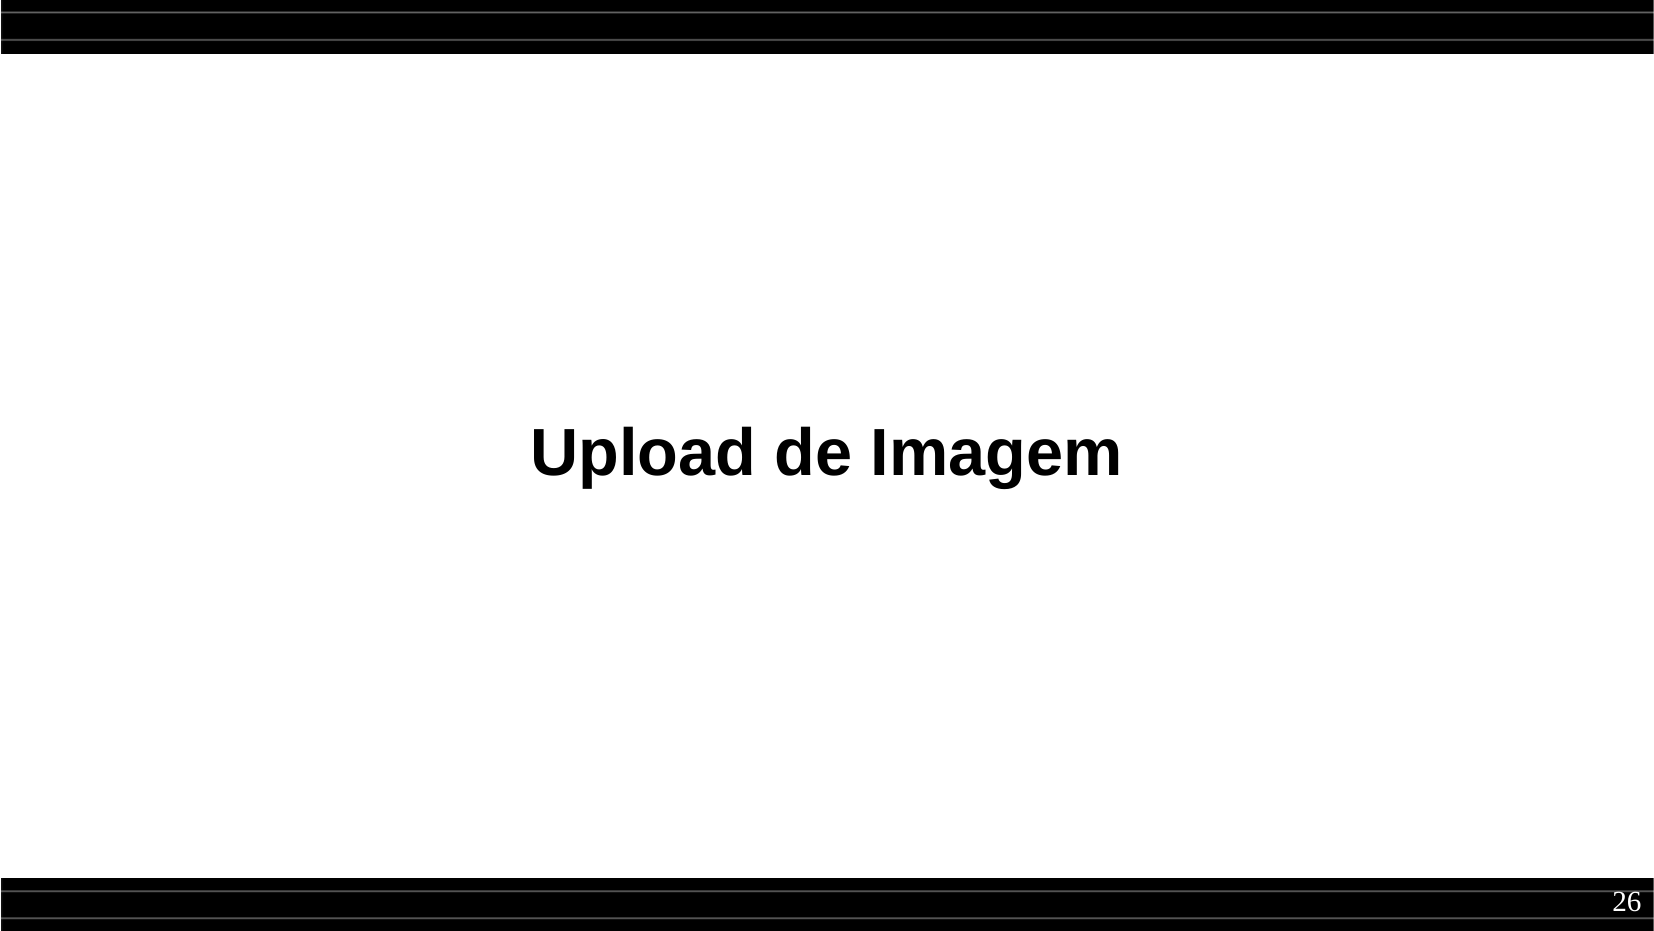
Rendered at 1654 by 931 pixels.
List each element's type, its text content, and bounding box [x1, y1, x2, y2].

picture [1, 0, 1654, 54]
picture [1, 878, 1654, 931]
subtitle Upload de Imagem [82, 92, 1571, 813]
